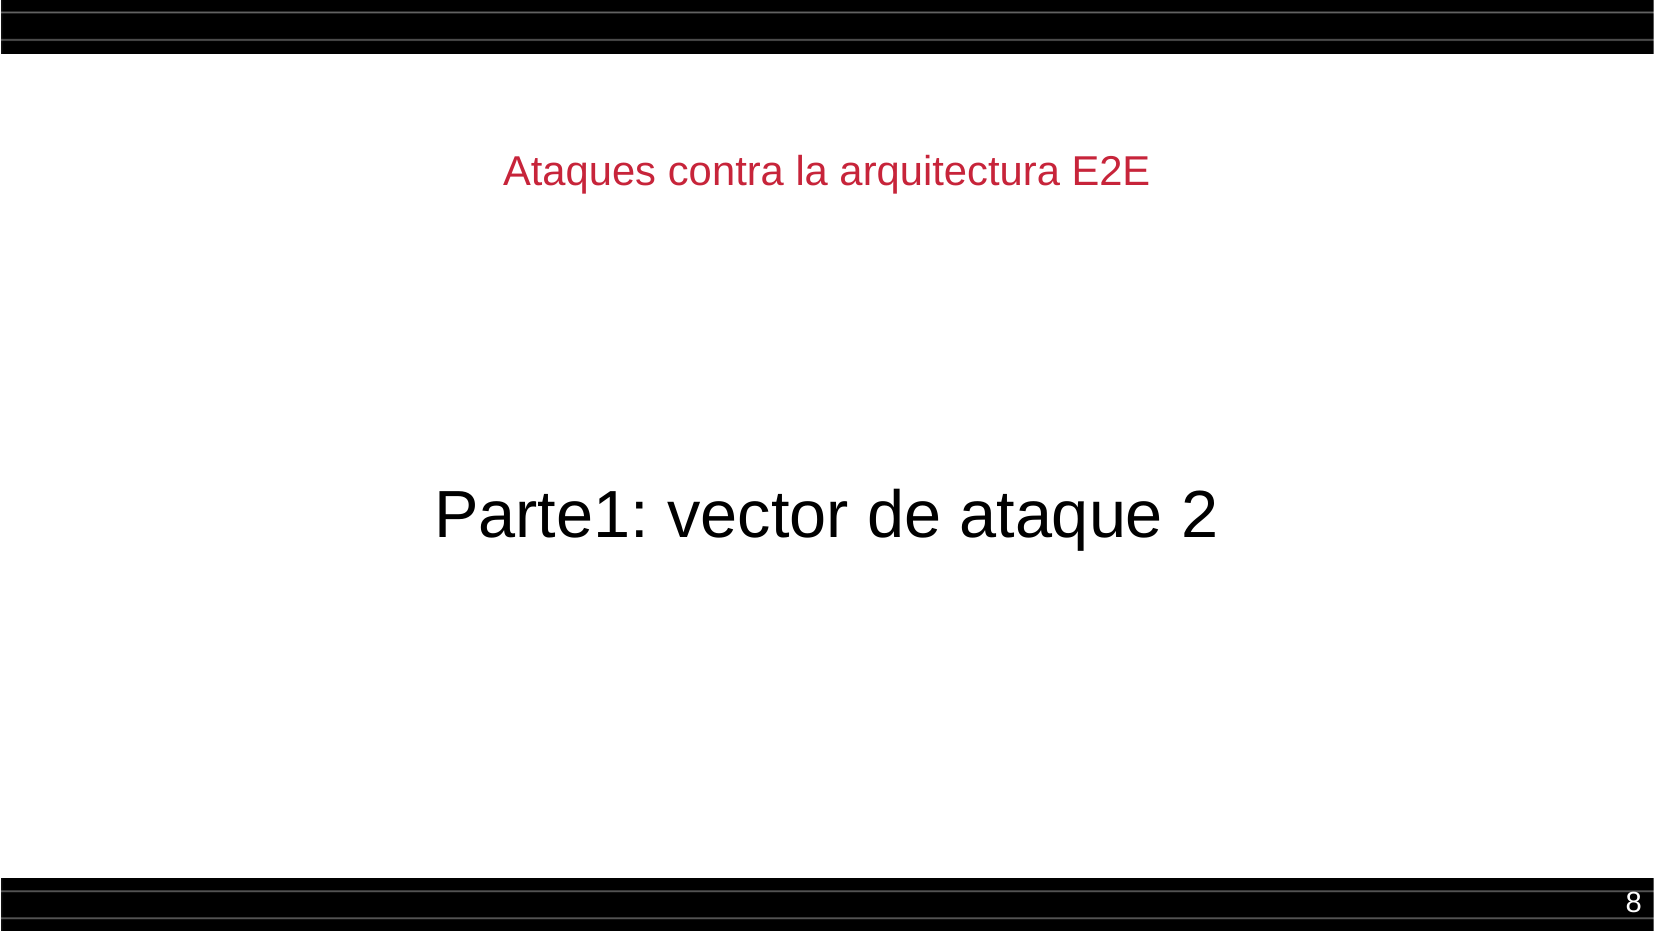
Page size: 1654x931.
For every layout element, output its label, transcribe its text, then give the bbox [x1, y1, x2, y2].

subtitle Parte1: vector de ataque 2 [82, 271, 1571, 758]
picture [1, 878, 1654, 931]
picture [1, 0, 1654, 54]
title Ataques contra la arquitectura E2E [82, 92, 1571, 249]
